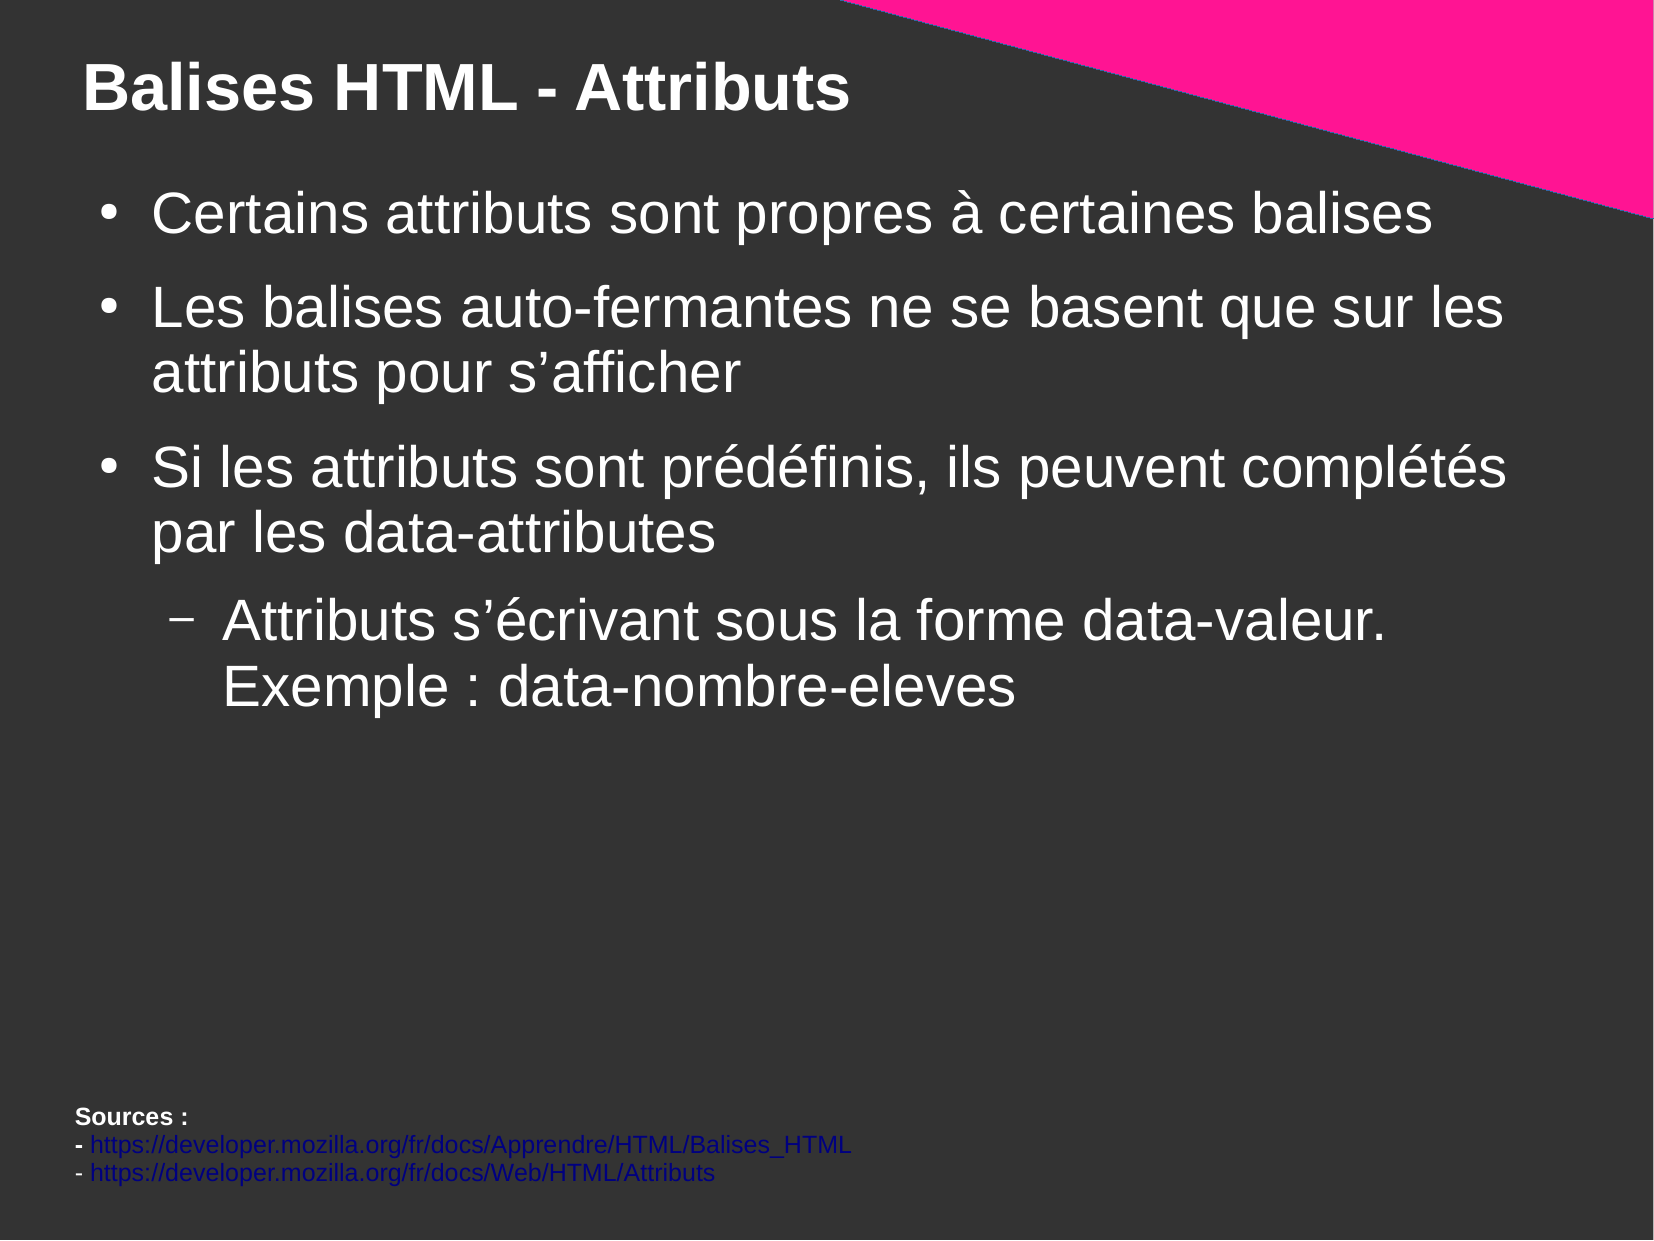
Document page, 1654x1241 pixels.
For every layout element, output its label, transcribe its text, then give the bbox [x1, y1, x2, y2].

list Certains attributs sont propres à certaines balises Les balises auto-fermantes ne se basent que sur les attributs pour s’afficher Si les attributs sont prédéfinis, ils peuvent complétés par les data-attributes Attributs s’écrivant sous la forme data-valeur. Exemple : data-nombre-eleves [81, 180, 1606, 1051]
title Balises HTML - Attributs [82, 49, 1571, 153]
text_box [840, 0, 1654, 219]
text_box Sources : - https://developer.mozilla.org/fr/docs/Apprendre/HTML/Balises_HTML - https://developer.mozilla.org/fr/docs/Web/HTML/Attributs [60, 1095, 1546, 1222]
